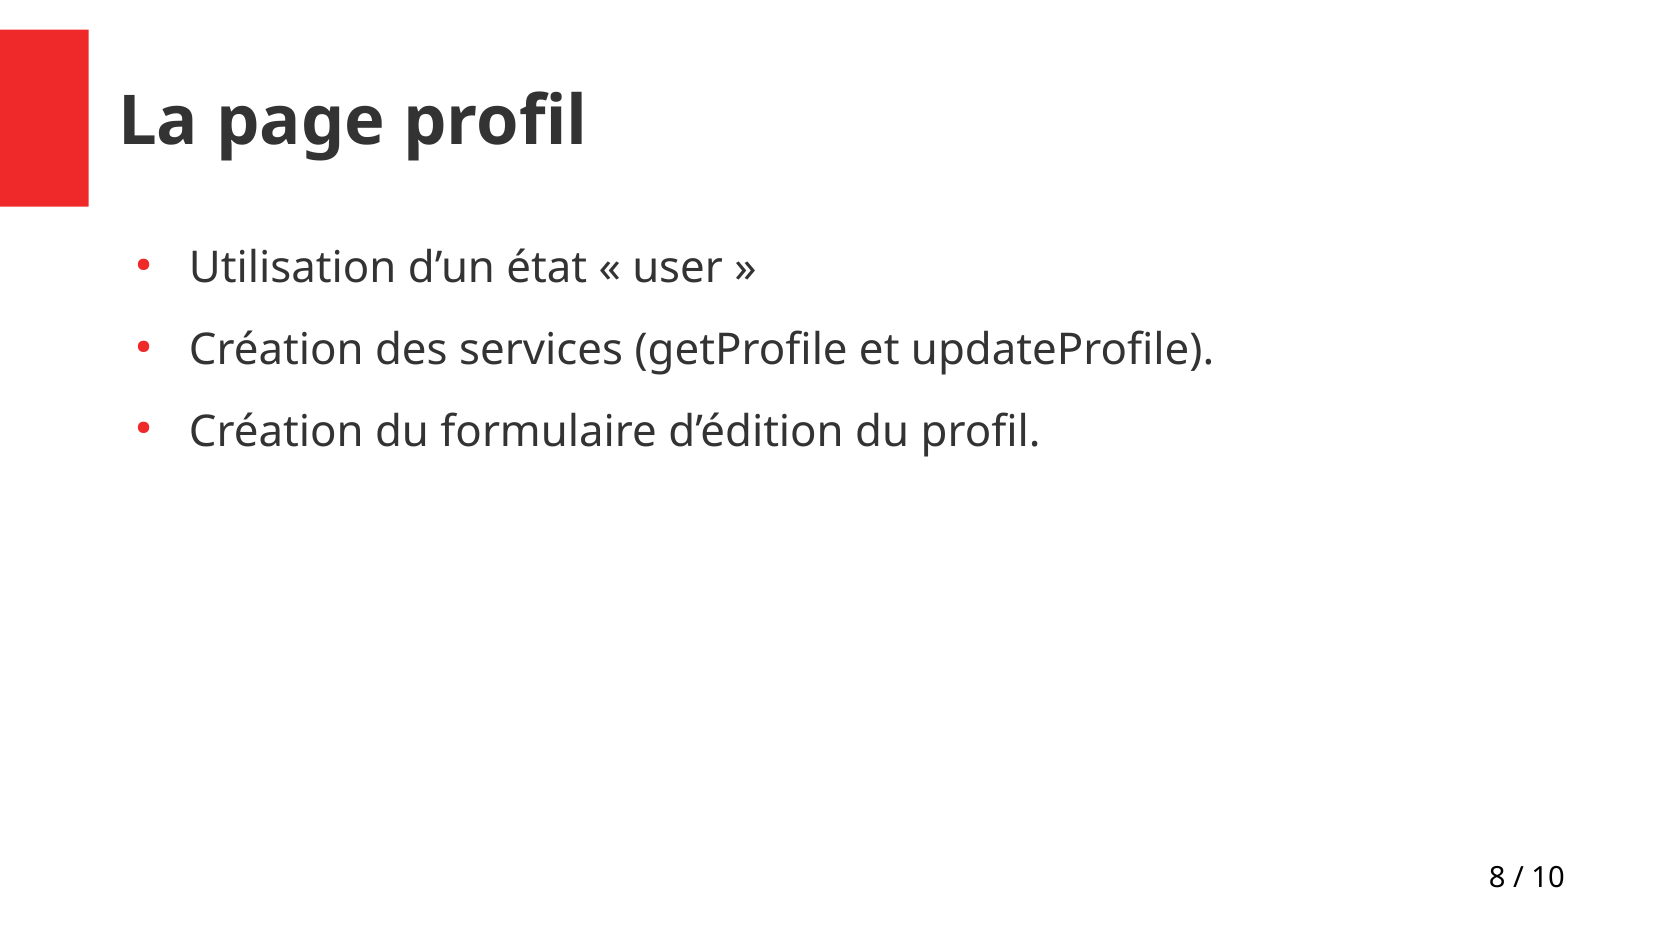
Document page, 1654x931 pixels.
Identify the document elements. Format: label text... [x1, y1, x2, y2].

list Utilisation d’un état « user » Création des services (getProfile et updateProfile). Création du formulaire d’édition du profil. [118, 236, 1595, 798]
title La page profil [118, 29, 1595, 207]
